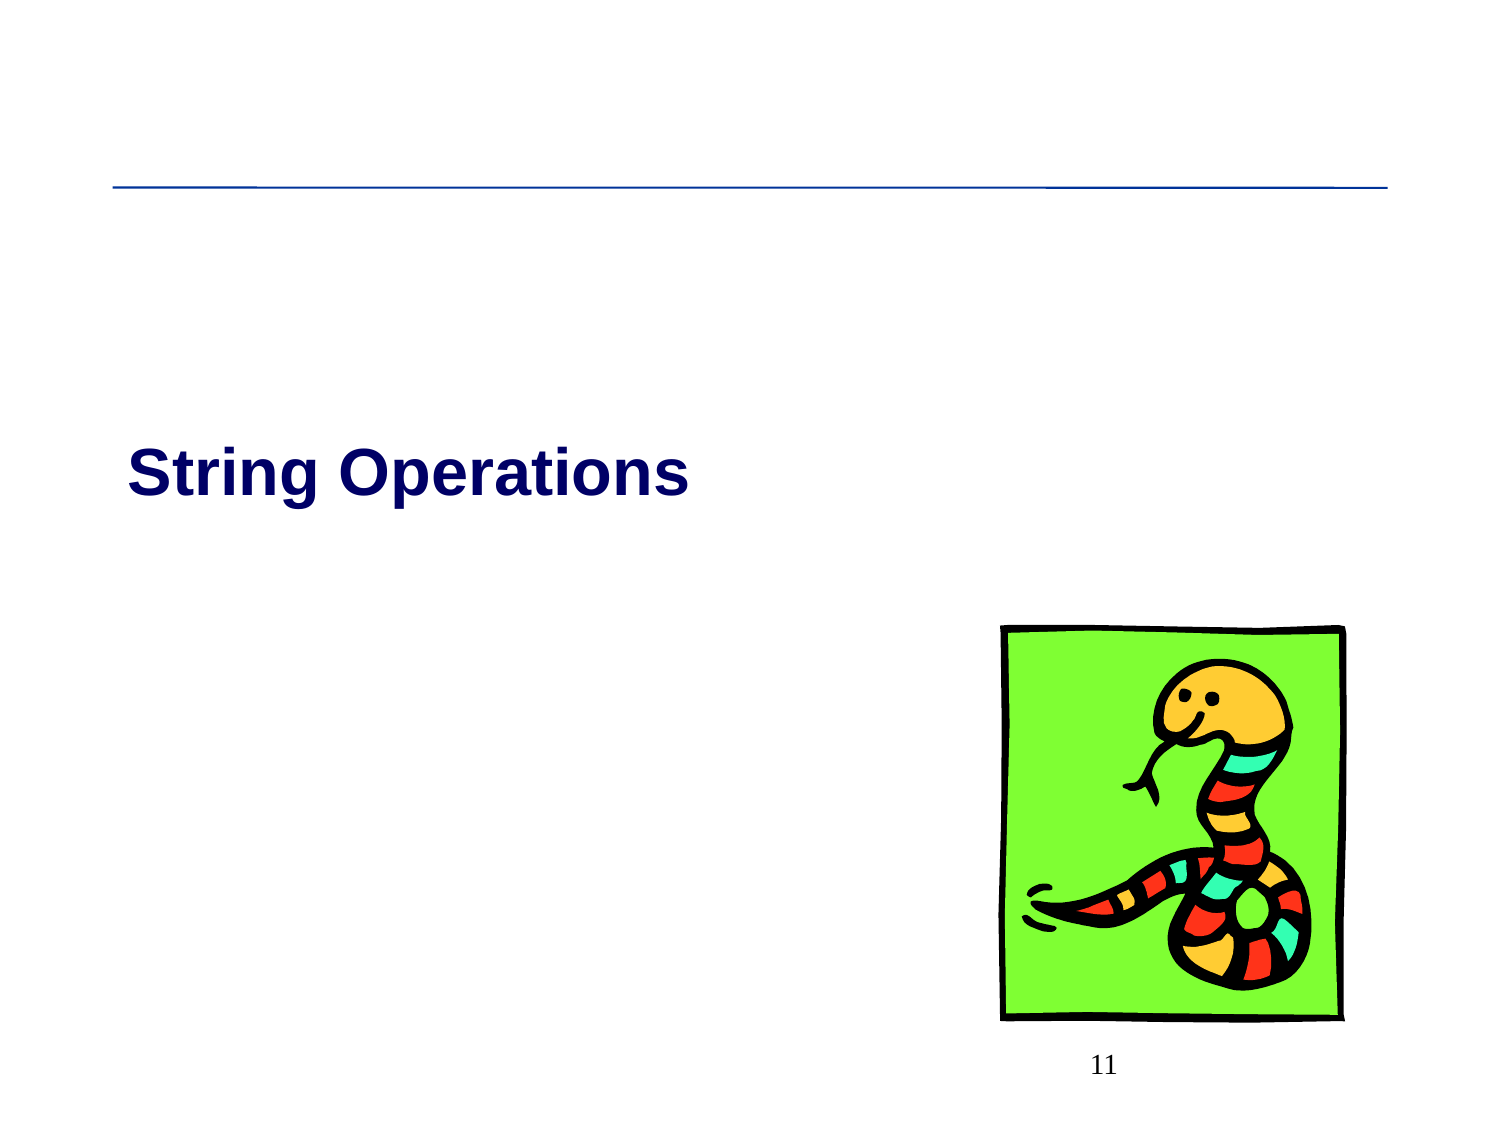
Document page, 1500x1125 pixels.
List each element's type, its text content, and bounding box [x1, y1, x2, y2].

picture [998, 624, 1347, 1023]
text_box <number> [1074, 1024, 1424, 1102]
title String Operations [112, 421, 1388, 517]
